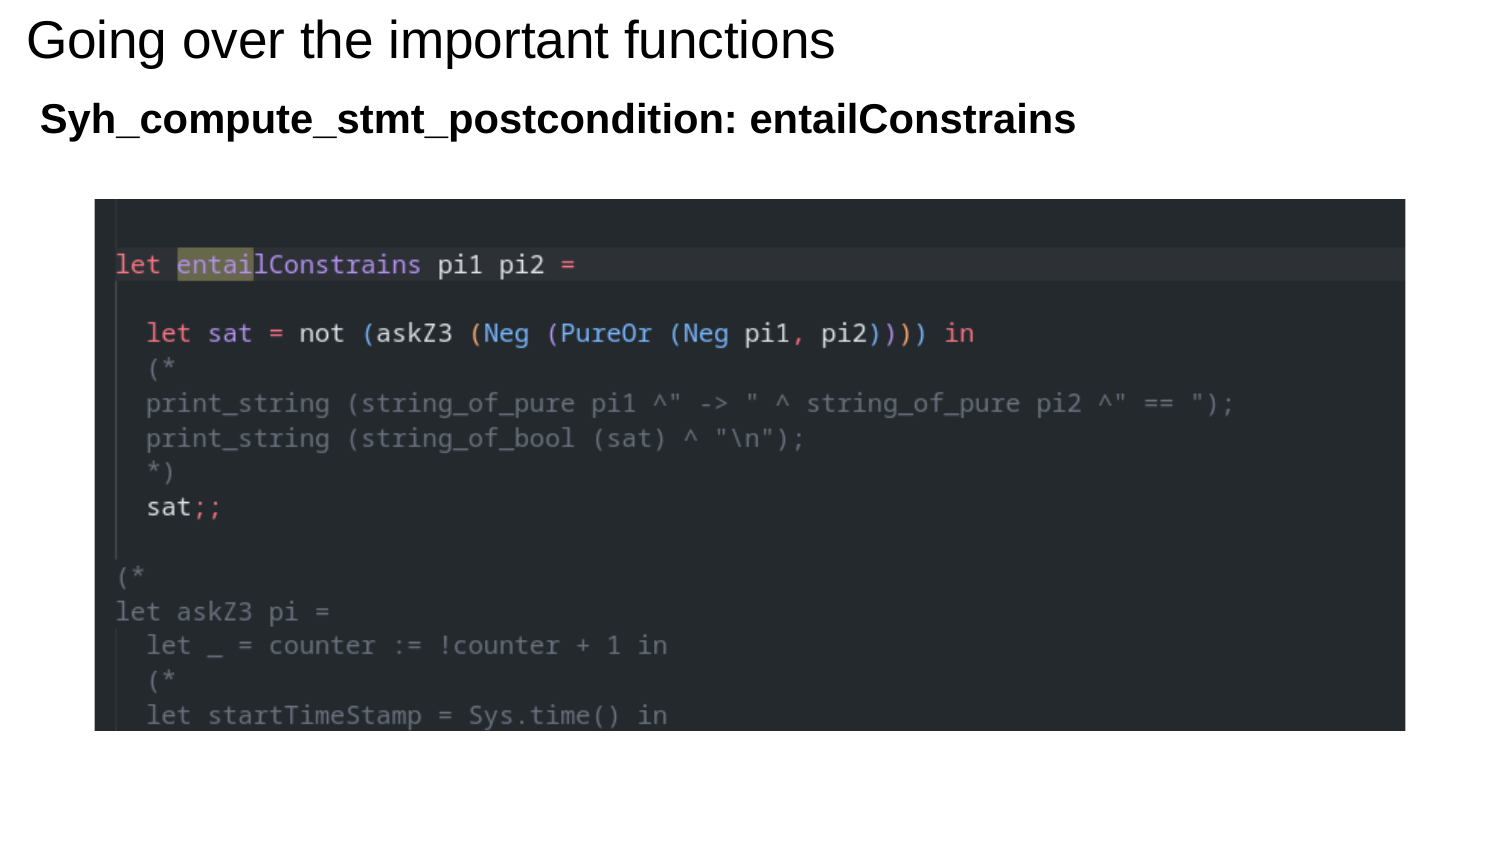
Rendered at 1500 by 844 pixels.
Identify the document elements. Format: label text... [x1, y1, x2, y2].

title Going over the important functions [11, 0, 1409, 85]
picture [94, 199, 1406, 731]
text_box Syh_compute_stmt_postcondition: entailConstrains [24, 84, 1475, 403]
